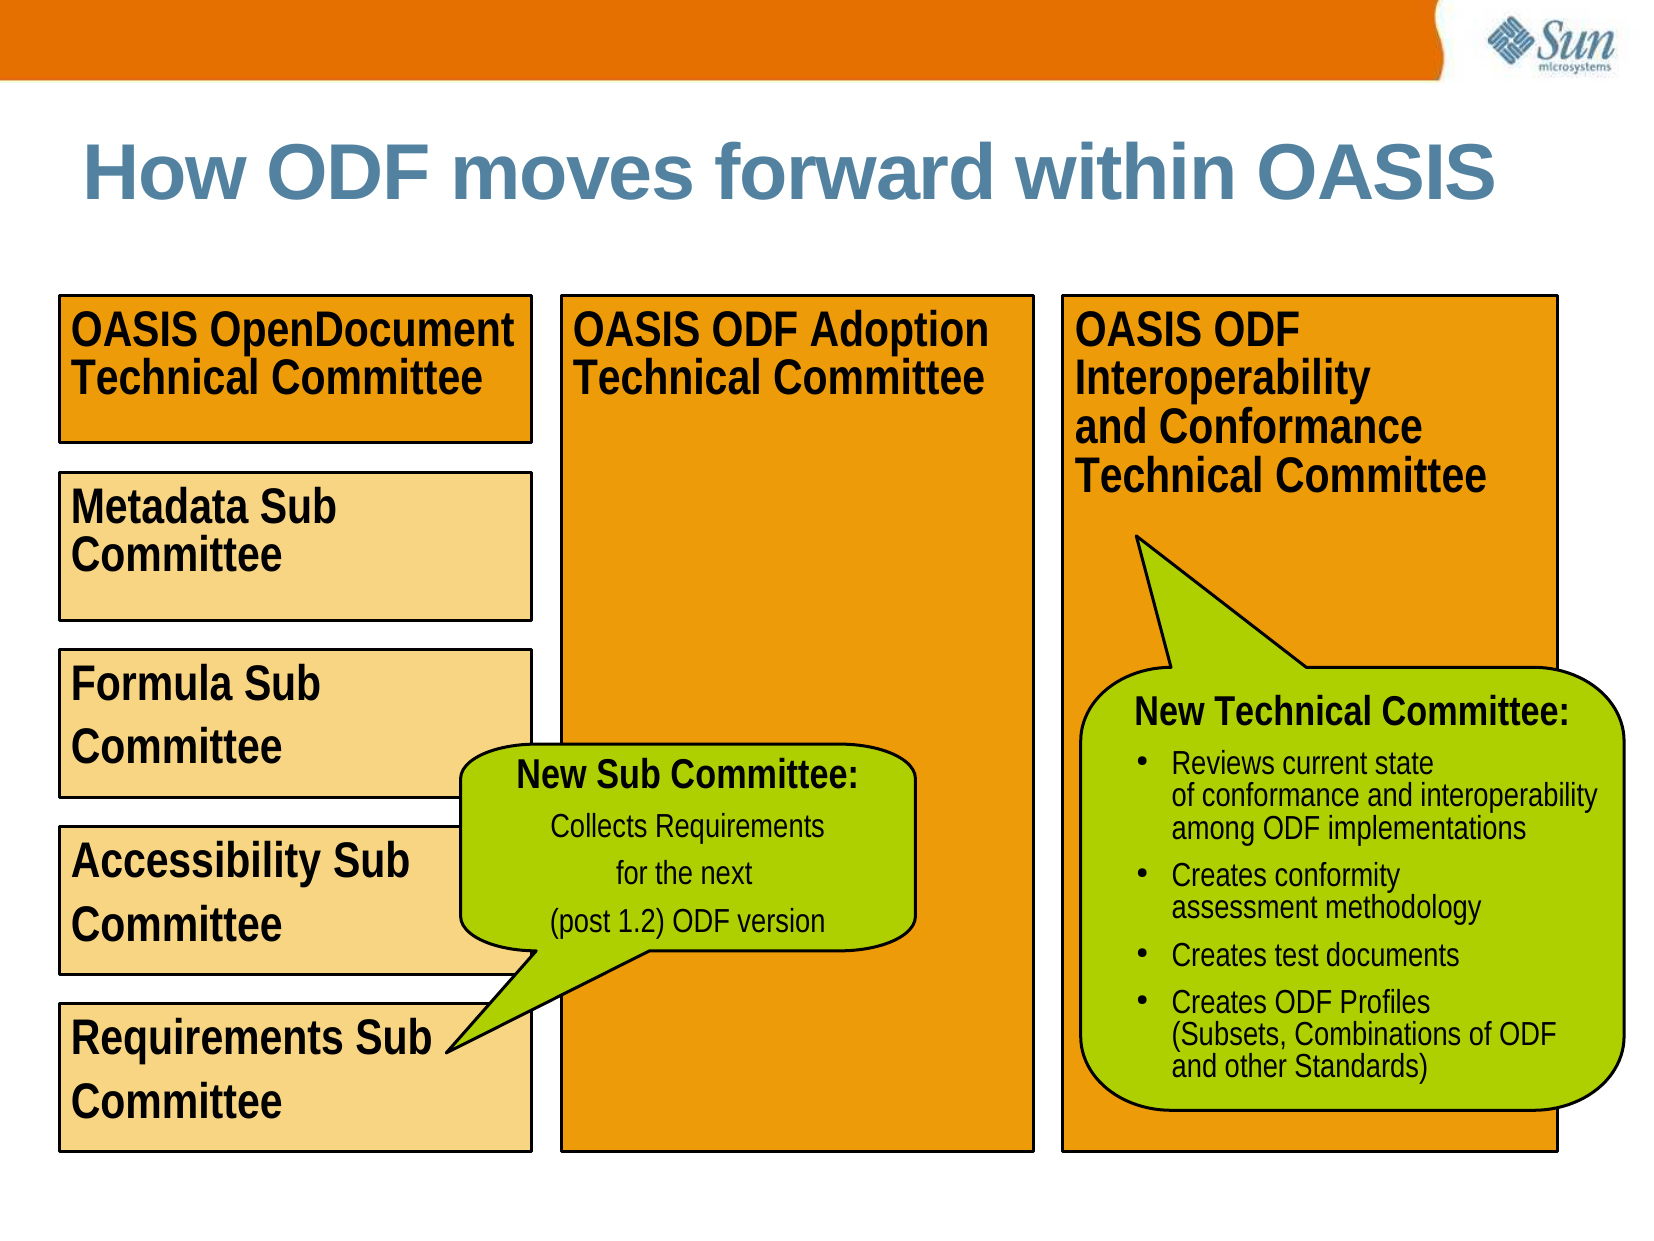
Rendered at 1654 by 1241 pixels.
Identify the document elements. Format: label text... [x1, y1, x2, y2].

text_box Accessibility Sub Committee [59, 826, 532, 975]
text_box OASIS ODF Adoption Technical Committee [561, 295, 1034, 1152]
text_box OASIS OpenDocument Technical Committee [59, 295, 532, 443]
picture [0, 0, 1654, 83]
title How ODF moves forward within OASIS [82, 135, 1585, 251]
text_box Formula Sub Committee [59, 649, 532, 798]
text_box Requirements Sub Committee [59, 1003, 532, 1152]
text_box Metadata Sub Committee [59, 472, 532, 621]
text_box New Sub Committee: Collects Requirements for the next (post 1.2) ODF version [446, 744, 916, 1053]
text_box OASIS ODF Interoperability and Conformance Technical Committee [1062, 295, 1558, 1152]
text_box New Technical Committee: Reviews current state of conformance and interoperability among ODF implementations Creates conformity assessment methodology Creates test documents Creates ODF Profiles (Subsets, Combinations of ODF and other Standards) [1080, 535, 1625, 1111]
